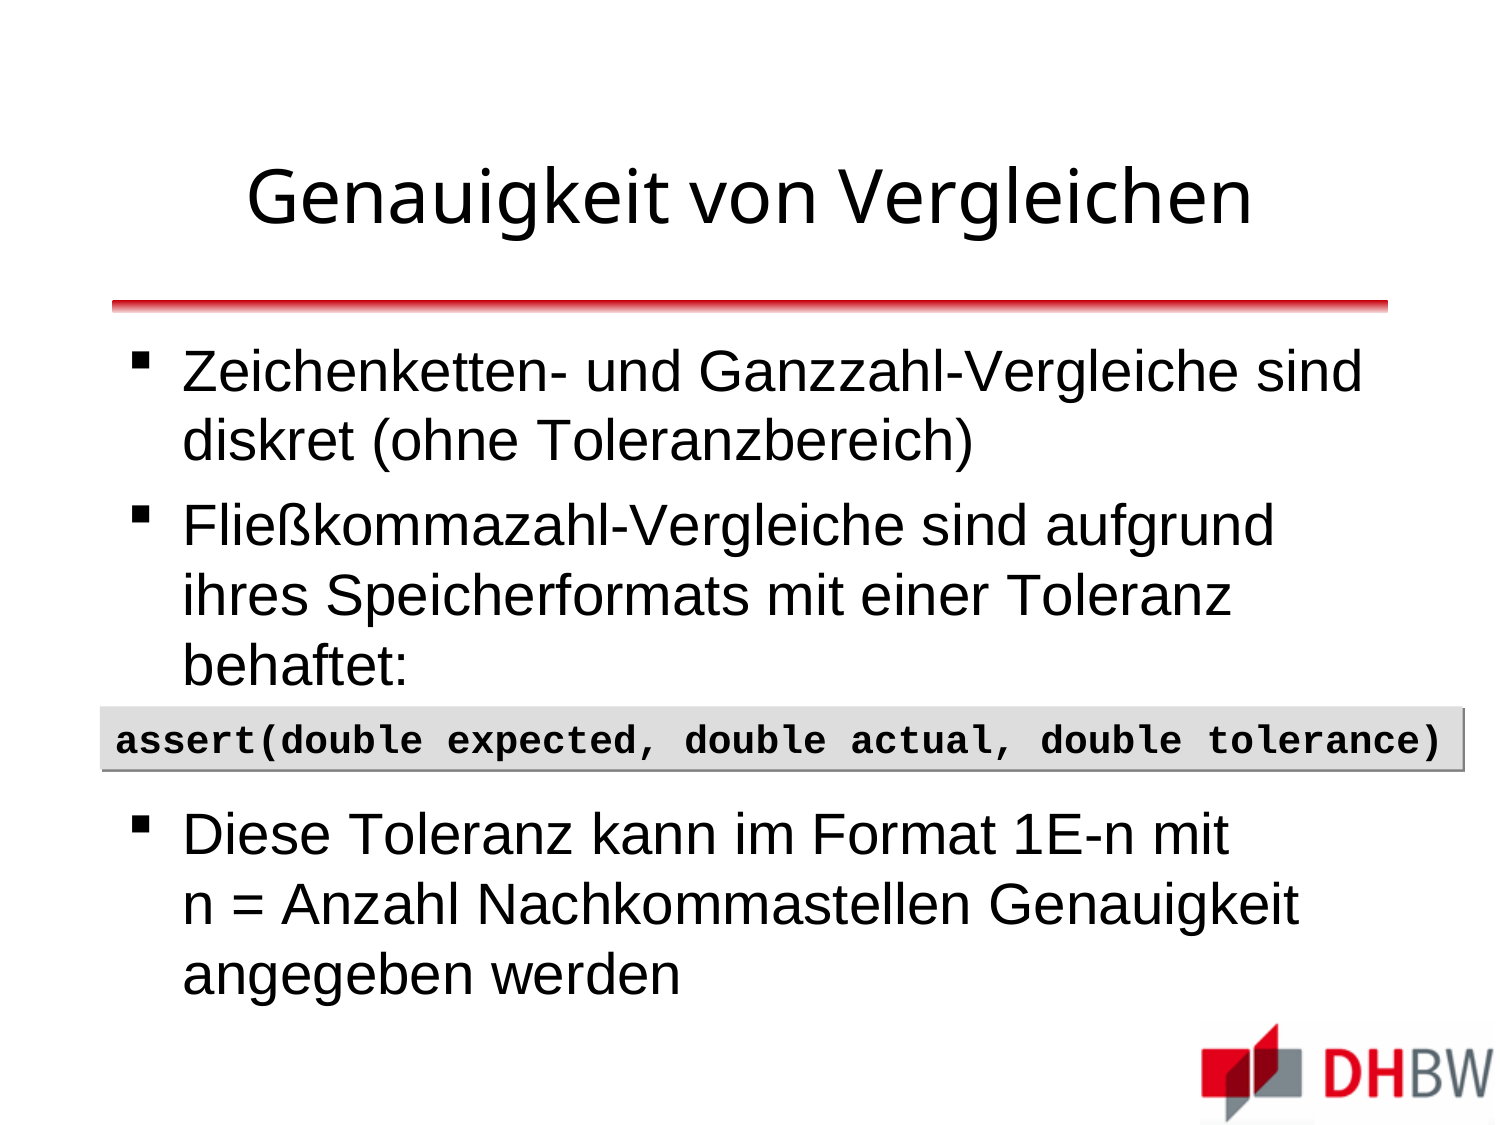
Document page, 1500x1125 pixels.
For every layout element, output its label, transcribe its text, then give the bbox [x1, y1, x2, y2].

title Genauigkeit von Vergleichen [112, 99, 1388, 288]
list Zeichenketten- und Ganzzahl-Vergleiche sind diskret (ohne Toleranzbereich) Fließkommazahl-Vergleiche sind aufgrund ihres Speicherformats mit einer Toleranz behaftet: Diese Toleranz kann im Format 1E-n mit n = Anzahl Nachkommastellen Genauigkeit angegeben werden [112, 770, 1388, 1051]
picture [1200, 1021, 1495, 1125]
list Zeichenketten- und Ganzzahl-Vergleiche sind diskret (ohne Toleranzbereich) Fließkommazahl-Vergleiche sind aufgrund ihres Speicherformats mit einer Toleranz behaftet: Diese Toleranz kann im Format 1E-n mit n = Anzahl Nachkommastellen Genauigkeit angegeben werden [112, 324, 1388, 706]
text_box assert(double expected, double actual, double tolerance) [99, 706, 1463, 770]
